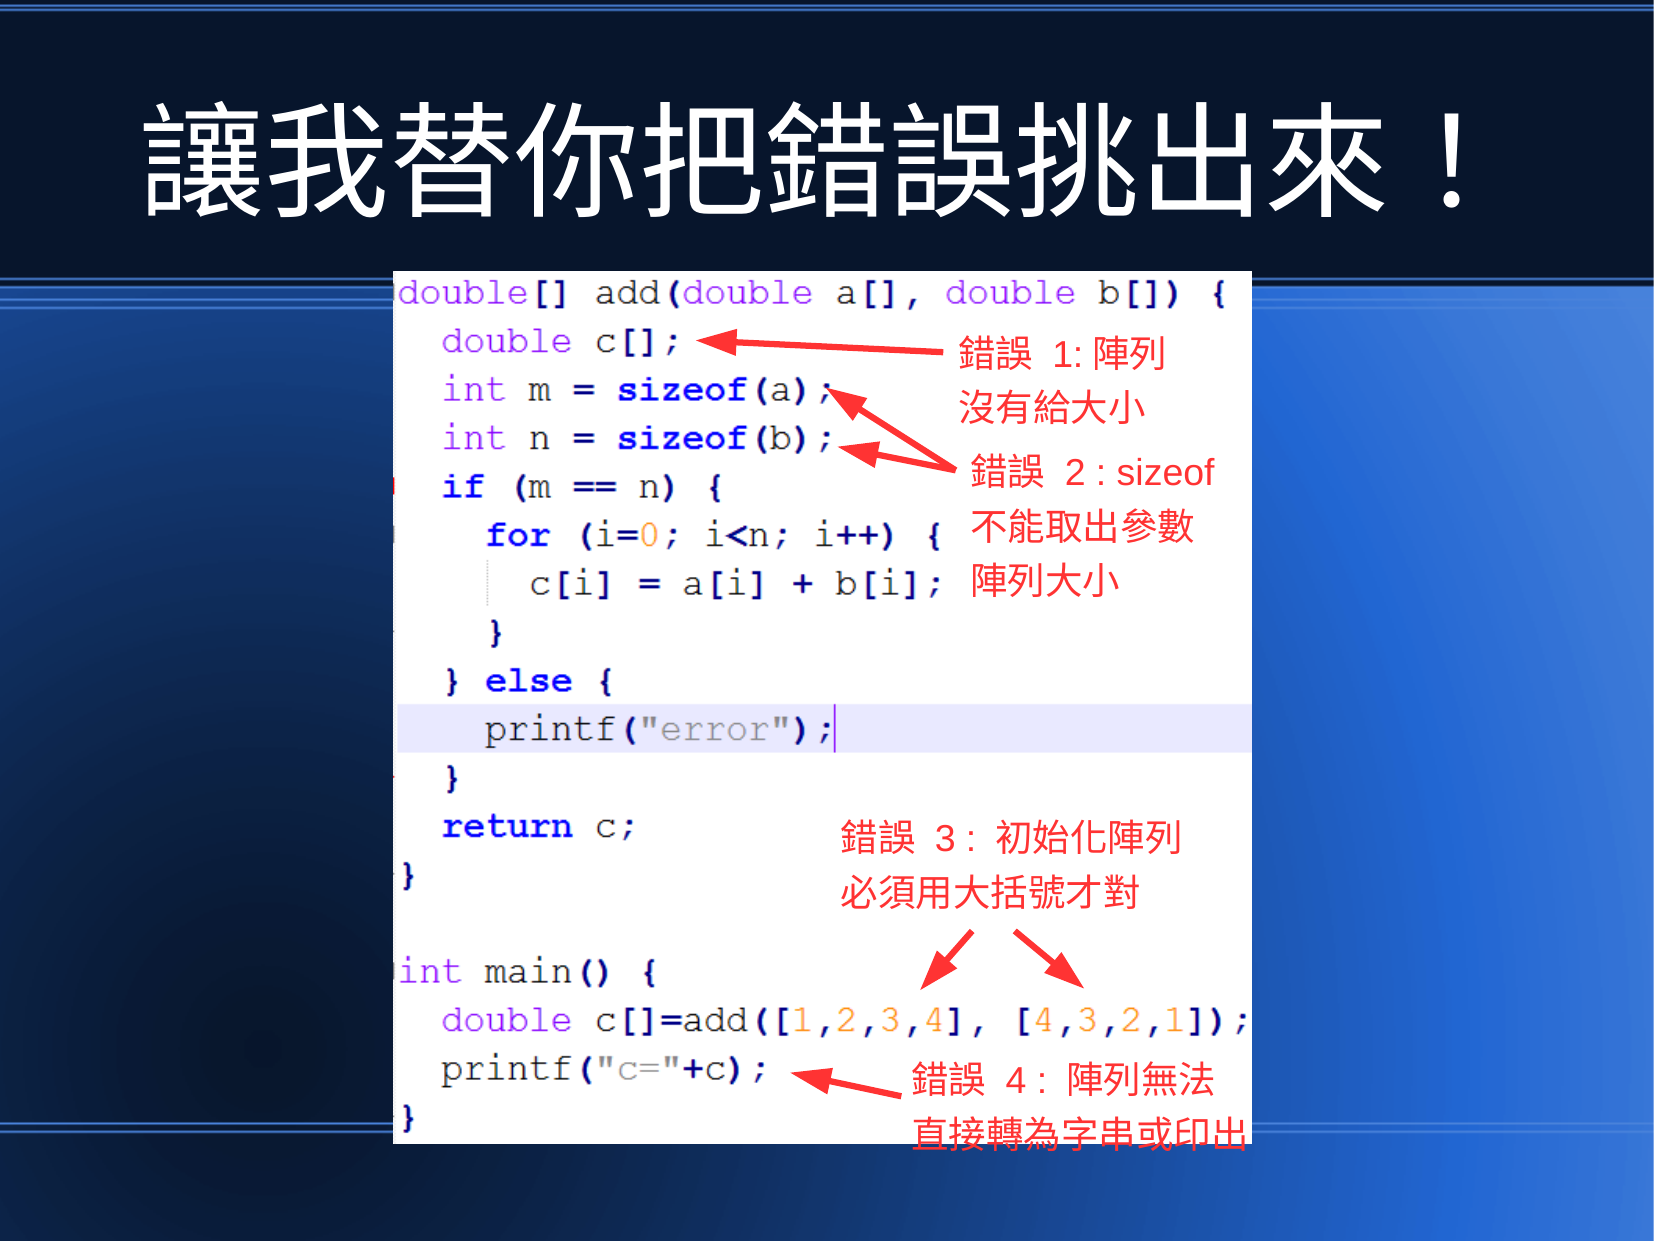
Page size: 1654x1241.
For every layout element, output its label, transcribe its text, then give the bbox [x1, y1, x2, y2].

text_box 錯誤 2 : sizeof 不能取出參數 陣列大小 [955, 434, 1240, 591]
text_box 錯誤 1:陣列 沒有給大小 [943, 316, 1182, 426]
text_box 錯誤 3 : 初始化陣列 必須用大括號才對 [825, 801, 1198, 910]
picture [0, 0, 1654, 1241]
text_box 錯誤 4 : 陣列無法 直接轉為字串或印出 [896, 1043, 1264, 1152]
title 讓我替你把錯誤挑出來！ [82, 49, 1571, 257]
